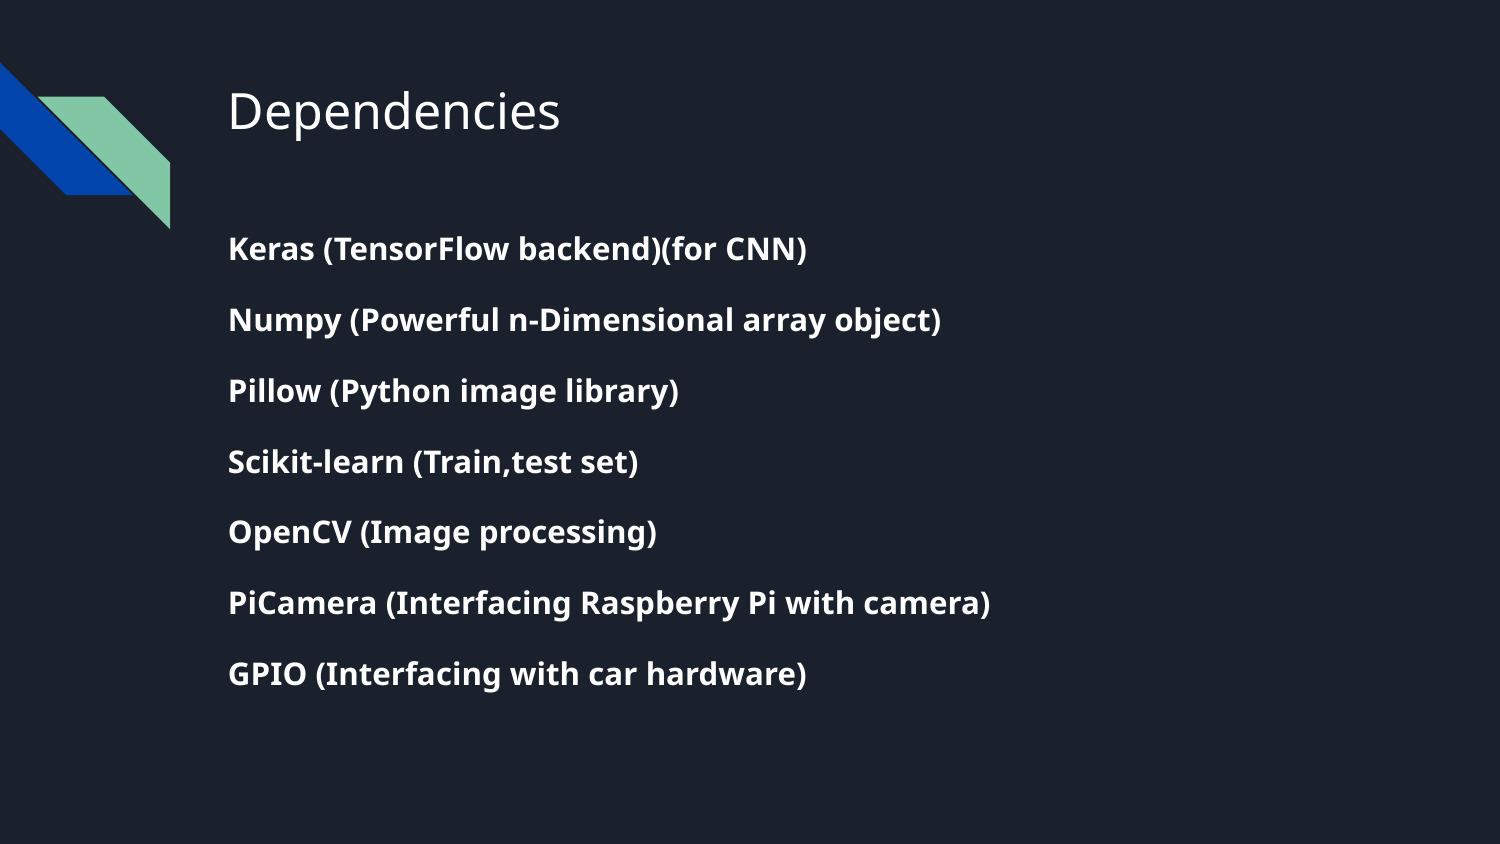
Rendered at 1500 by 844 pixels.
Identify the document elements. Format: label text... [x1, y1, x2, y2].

title Dependencies [212, 64, 1368, 214]
list Keras (TensorFlow backend)(for CNN) Numpy (Powerful n-Dimensional array object) Pillow (Python image library) Scikit-learn (Train,test set) OpenCV (Image processing) PiCamera (Interfacing Raspberry Pi with camera) GPIO (Interfacing with car hardware) [212, 214, 1368, 693]
